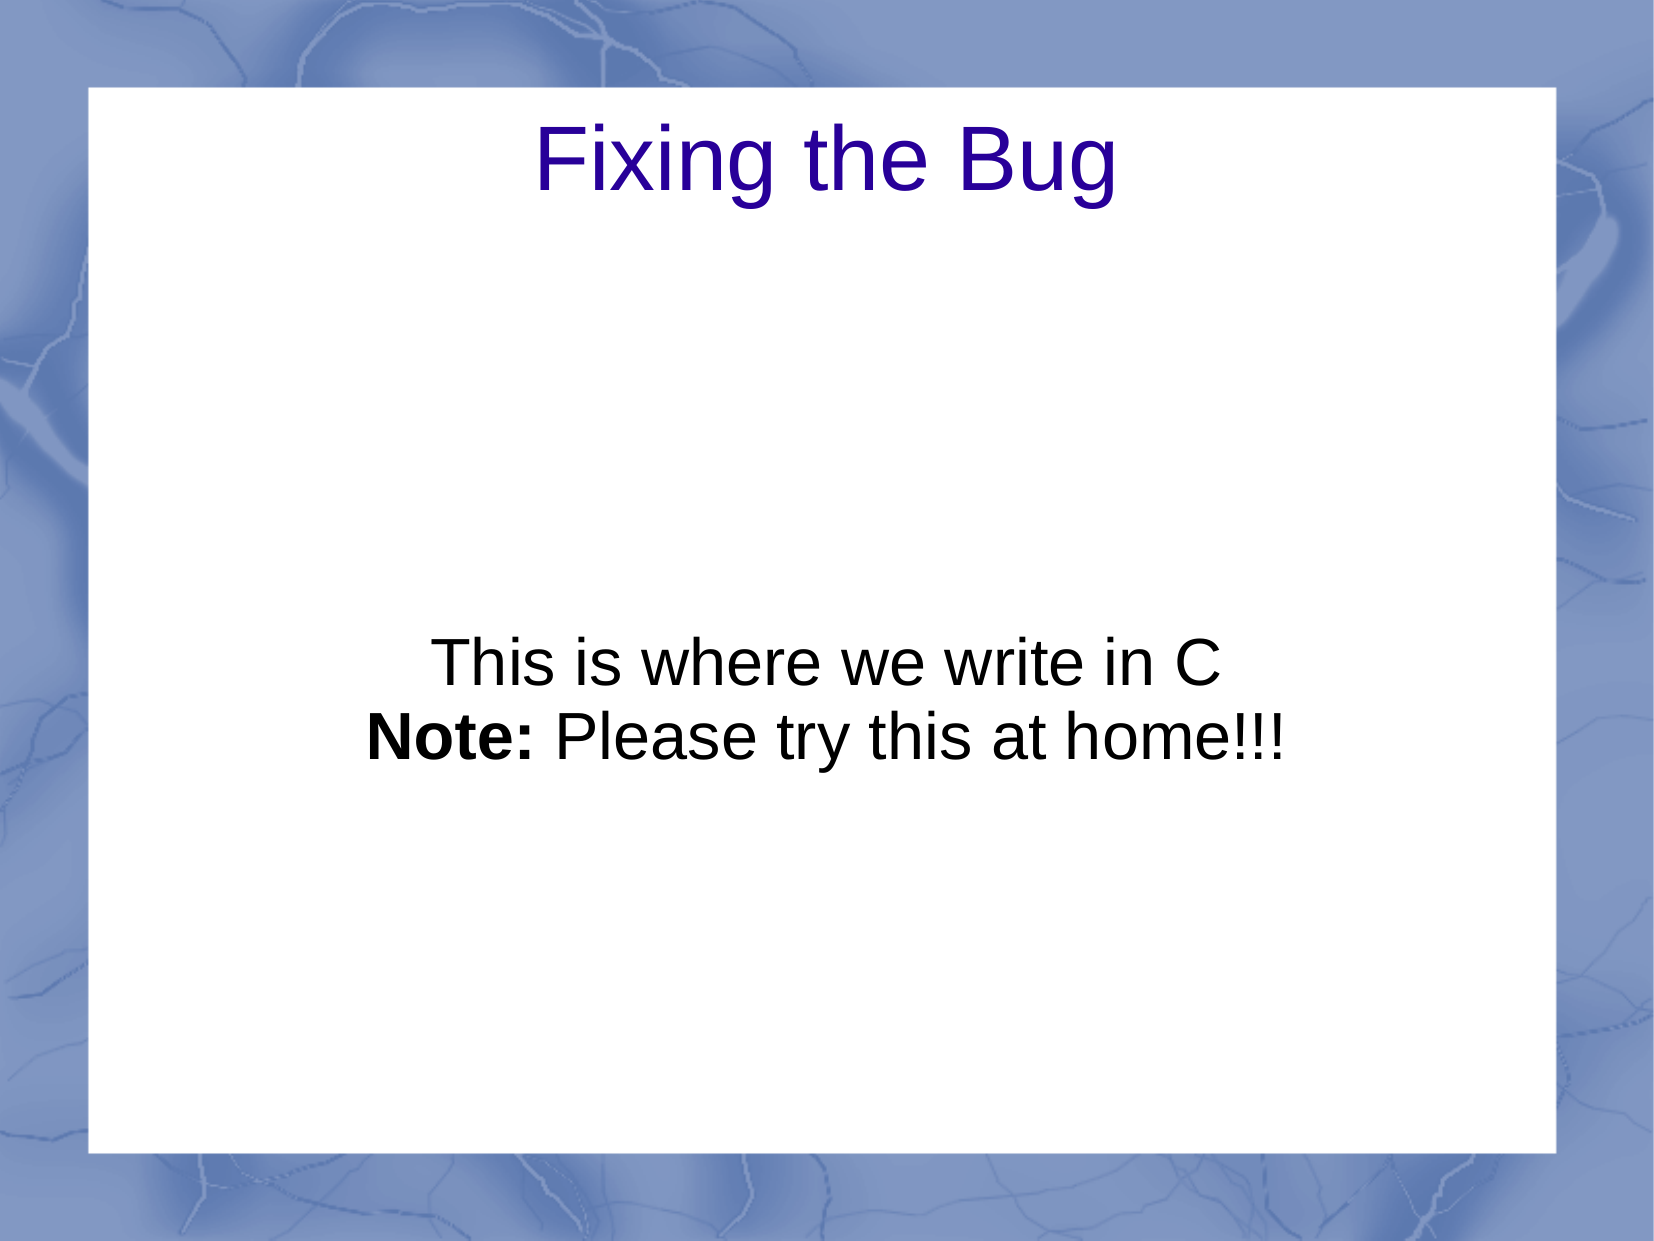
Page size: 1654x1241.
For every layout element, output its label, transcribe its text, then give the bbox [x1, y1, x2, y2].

title Fixing the Bug [82, 55, 1571, 263]
subtitle This is where we write in C Note: Please try this at home!!! [82, 290, 1571, 1109]
picture [0, 0, 1654, 1241]
